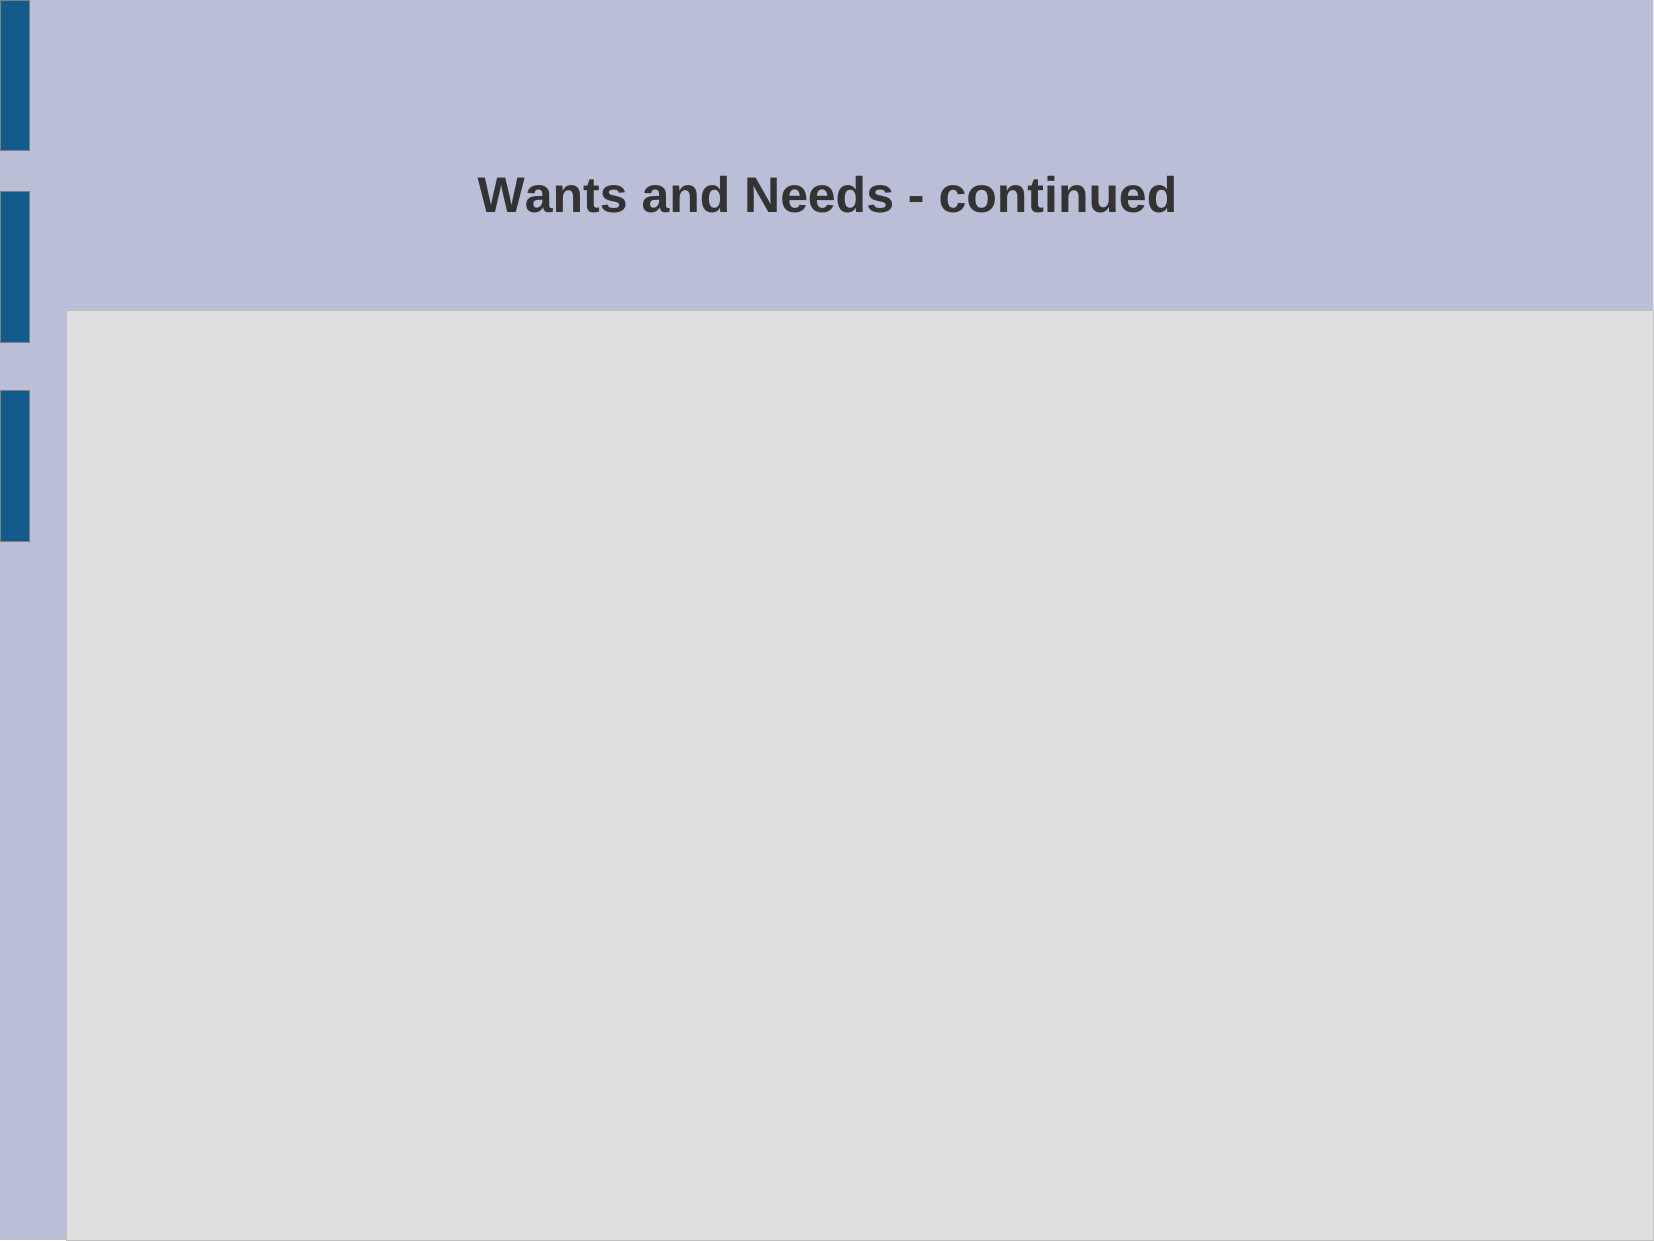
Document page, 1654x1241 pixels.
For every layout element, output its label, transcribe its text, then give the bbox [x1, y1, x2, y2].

title Wants and Needs - continued [121, 91, 1534, 299]
